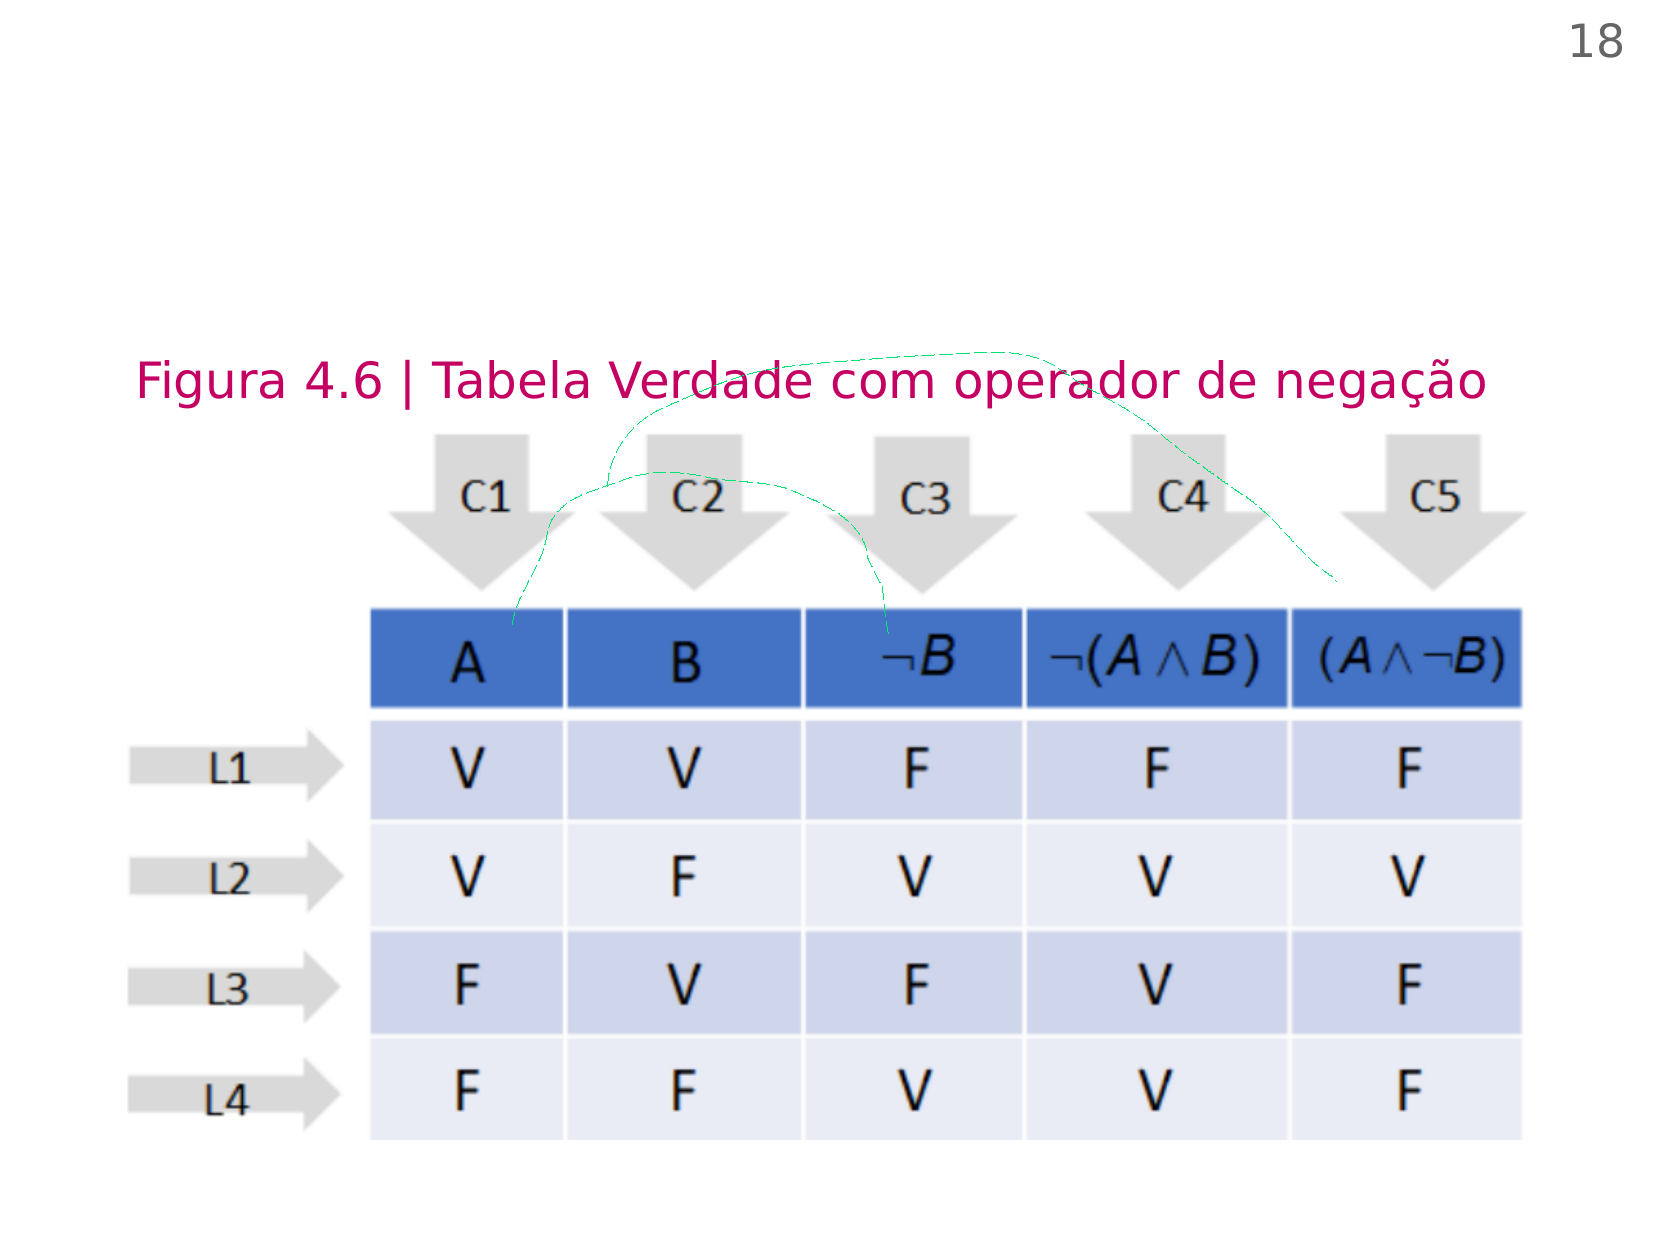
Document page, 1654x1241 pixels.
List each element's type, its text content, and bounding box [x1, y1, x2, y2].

picture [118, 478, 1536, 1140]
text_box Figura 4.6 | Tabela Verdade com operador de negação [118, 342, 1571, 478]
